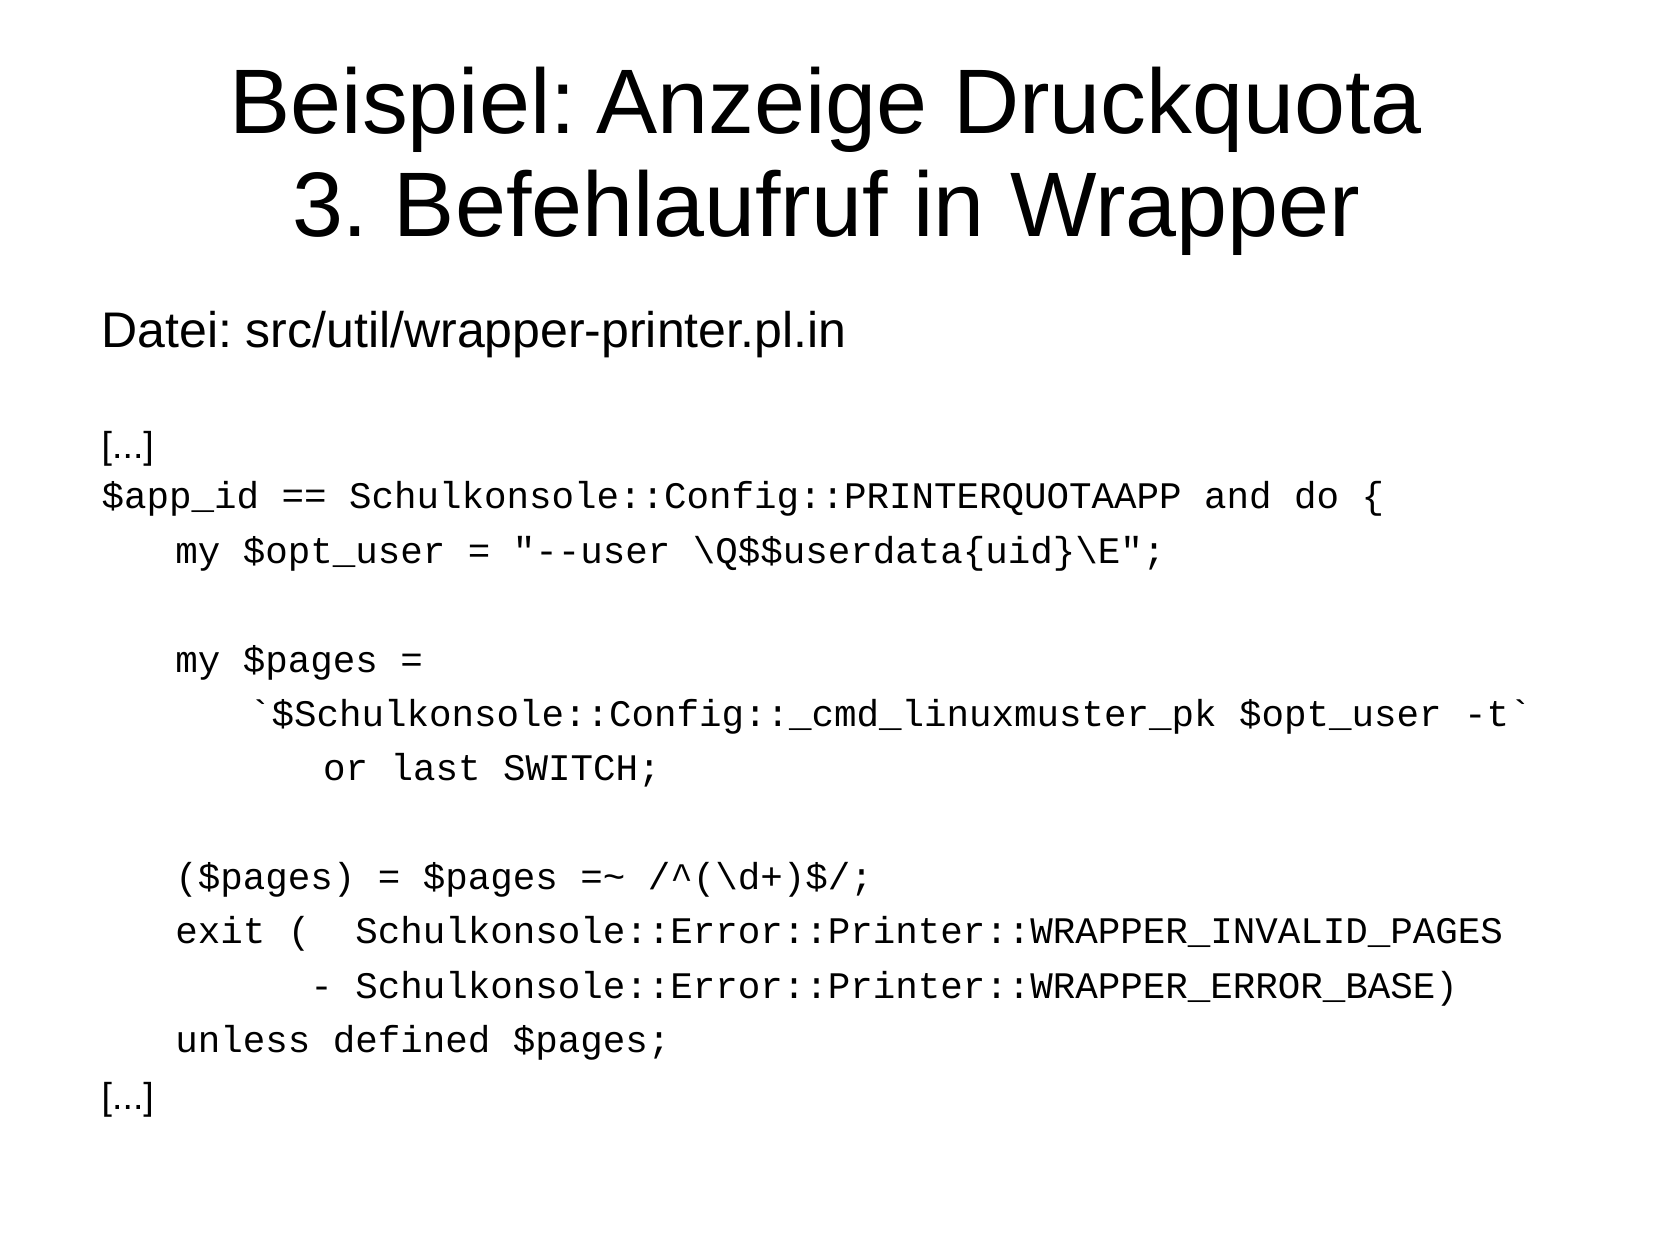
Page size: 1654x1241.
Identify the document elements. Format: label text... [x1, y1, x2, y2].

title Beispiel: Anzeige Druckquota 3. Befehlaufruf in Wrapper [82, 49, 1571, 257]
text_box Datei: src/util/wrapper-printer.pl.in [...] $app_id == Schulkonsole::Config::PRINTERQUOTAAPP and do { my $opt_user = "--user \Q$$userdata{uid}\E"; my $pages = `$Schulkonsole::Config::_cmd_linuxmuster_pk $opt_user -t` or last SWITCH; ($pages) = $pages =~ /^(\d+)$/; exit ( Schulkonsole::Error::Printer::WRAPPER_INVALID_PAGES - Schulkonsole::Error::Printer::WRAPPER_ERROR_BASE) unless defined $pages; [...] [29, 295, 1654, 1182]
